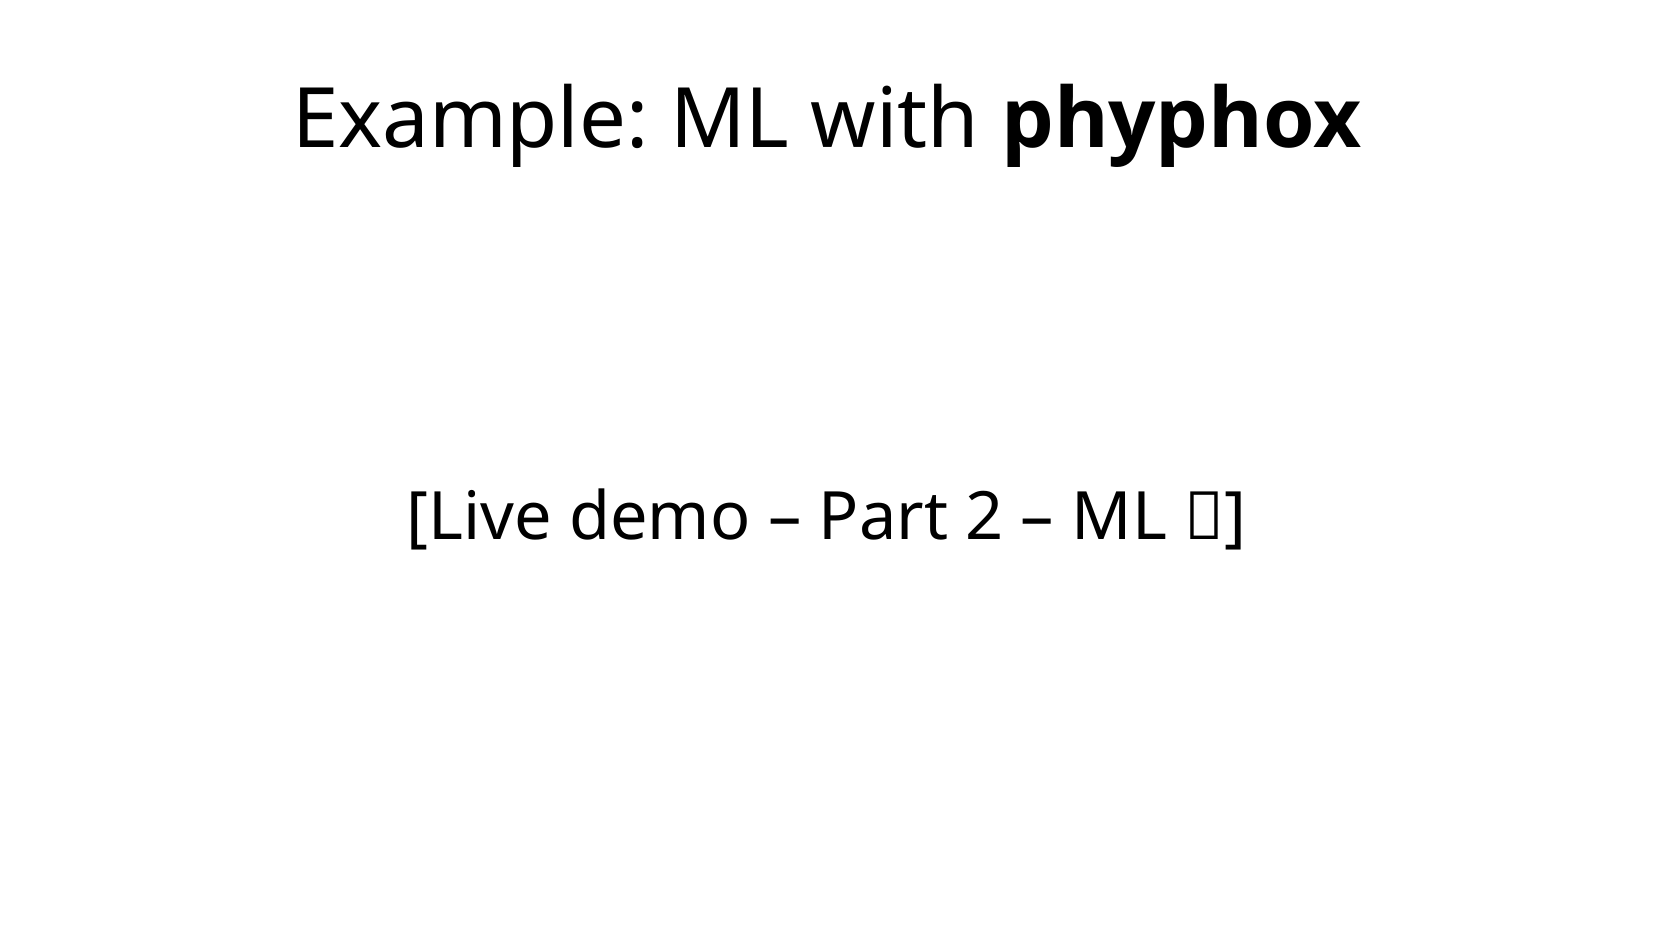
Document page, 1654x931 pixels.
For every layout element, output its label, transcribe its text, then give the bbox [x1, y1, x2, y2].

title Example: ML with phyphox [82, 37, 1571, 193]
list [Live demo – Part 2 – ML 🚀] [82, 217, 1571, 811]
